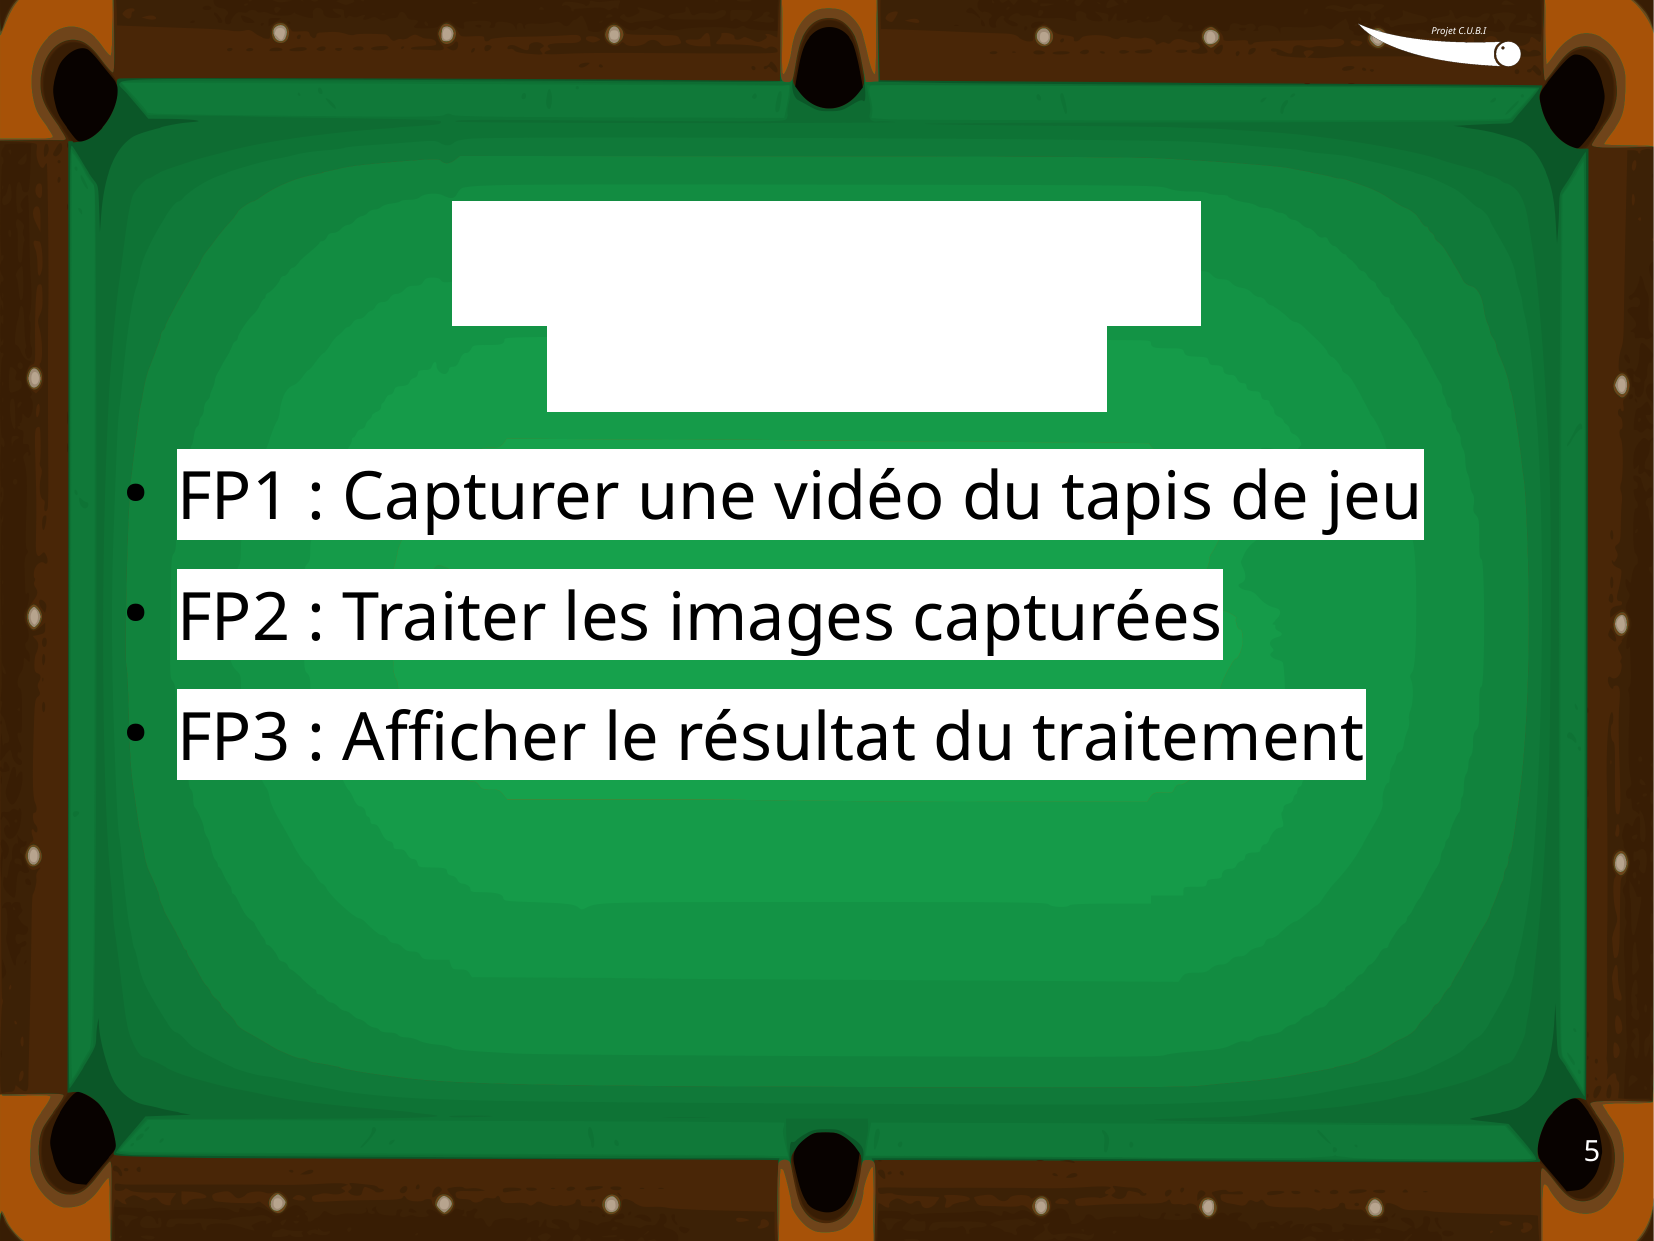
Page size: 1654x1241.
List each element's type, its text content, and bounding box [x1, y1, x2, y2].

list FP1 : Capturer une vidéo du tapis de jeu FP2 : Traiter les images capturées FP3 : Afficher le résultat du traitement [106, 448, 1548, 1045]
title Gestion du projet Cahier des charges [106, 202, 1548, 411]
picture [0, 0, 1654, 1241]
